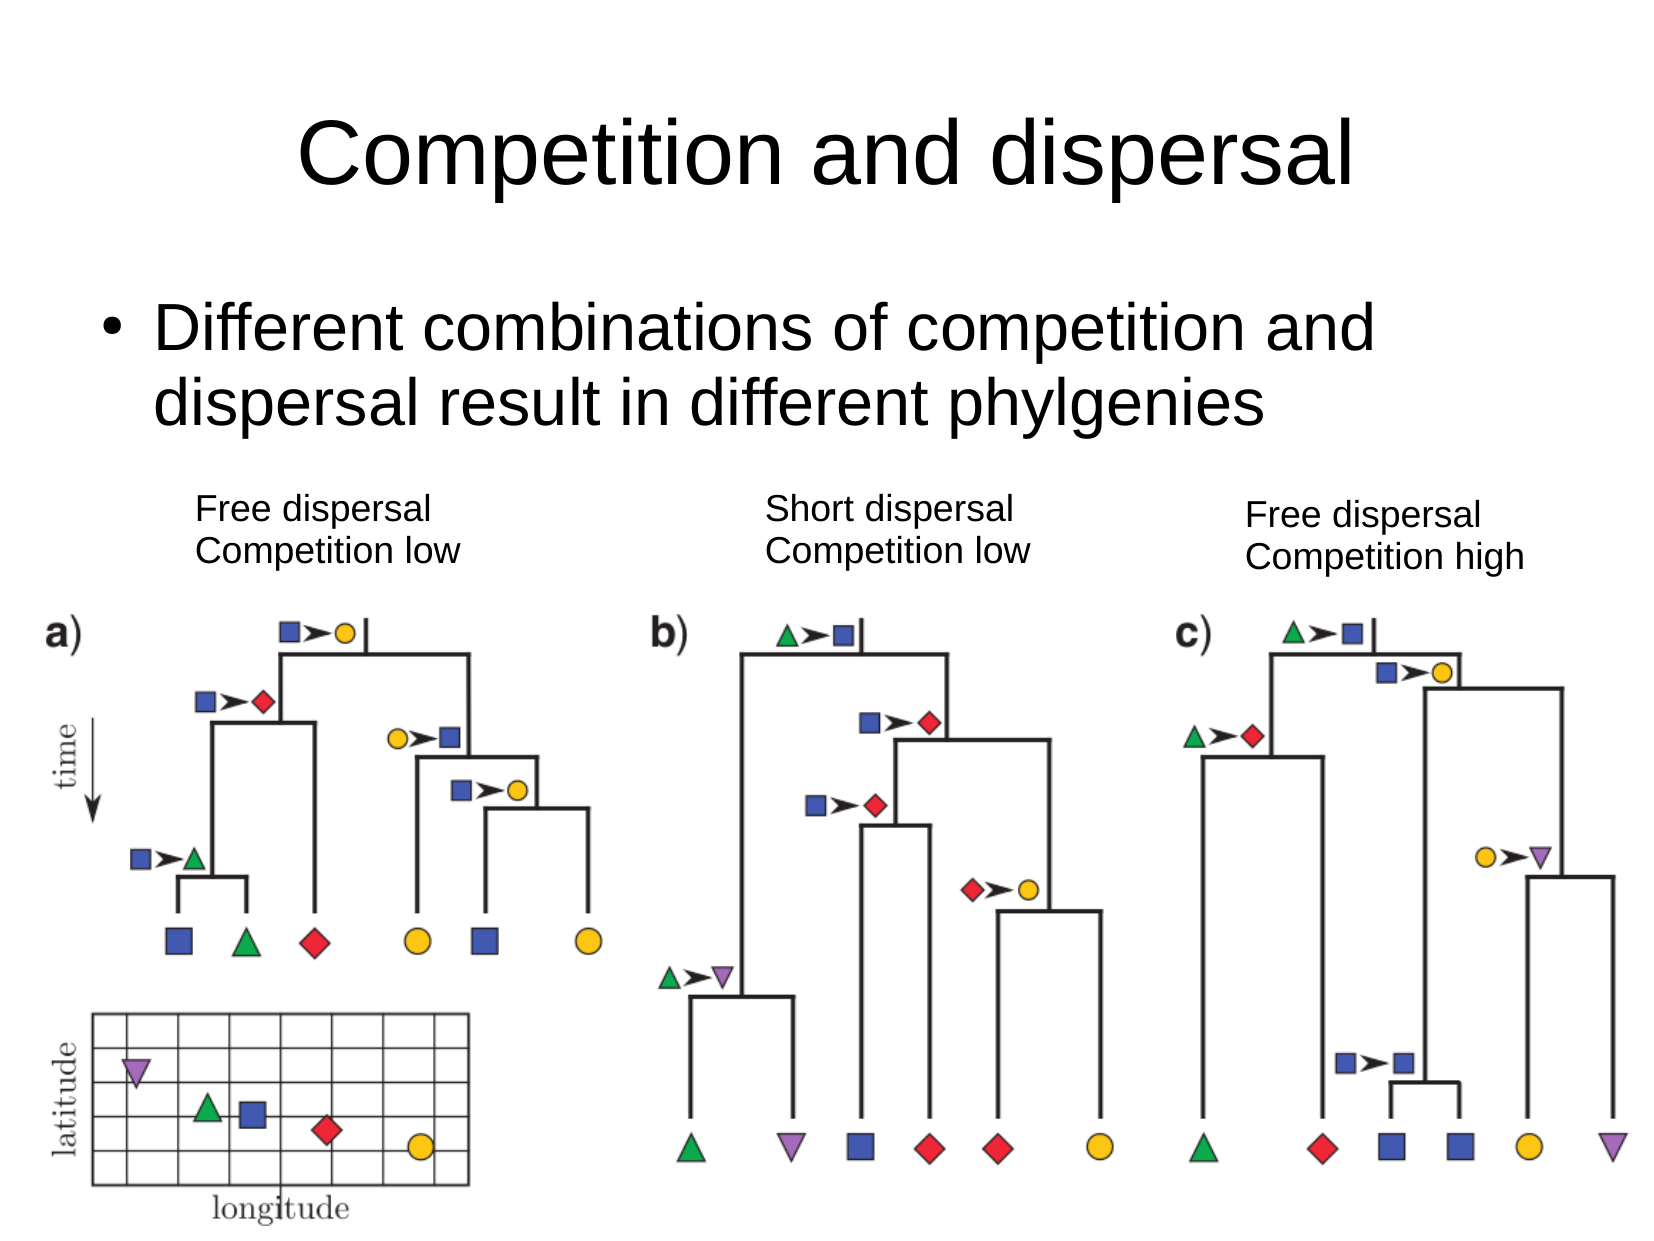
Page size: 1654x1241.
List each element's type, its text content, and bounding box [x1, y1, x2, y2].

text_box Short dispersal Competition low [750, 480, 1081, 579]
text_box Free dispersal Competition low [180, 480, 511, 579]
picture [45, 614, 1629, 1226]
title Competition and dispersal [82, 49, 1571, 257]
list Different combinations of competition and dispersal result in different phylgenies [82, 290, 1571, 614]
text_box Free dispersal Competition high [1230, 486, 1561, 586]
